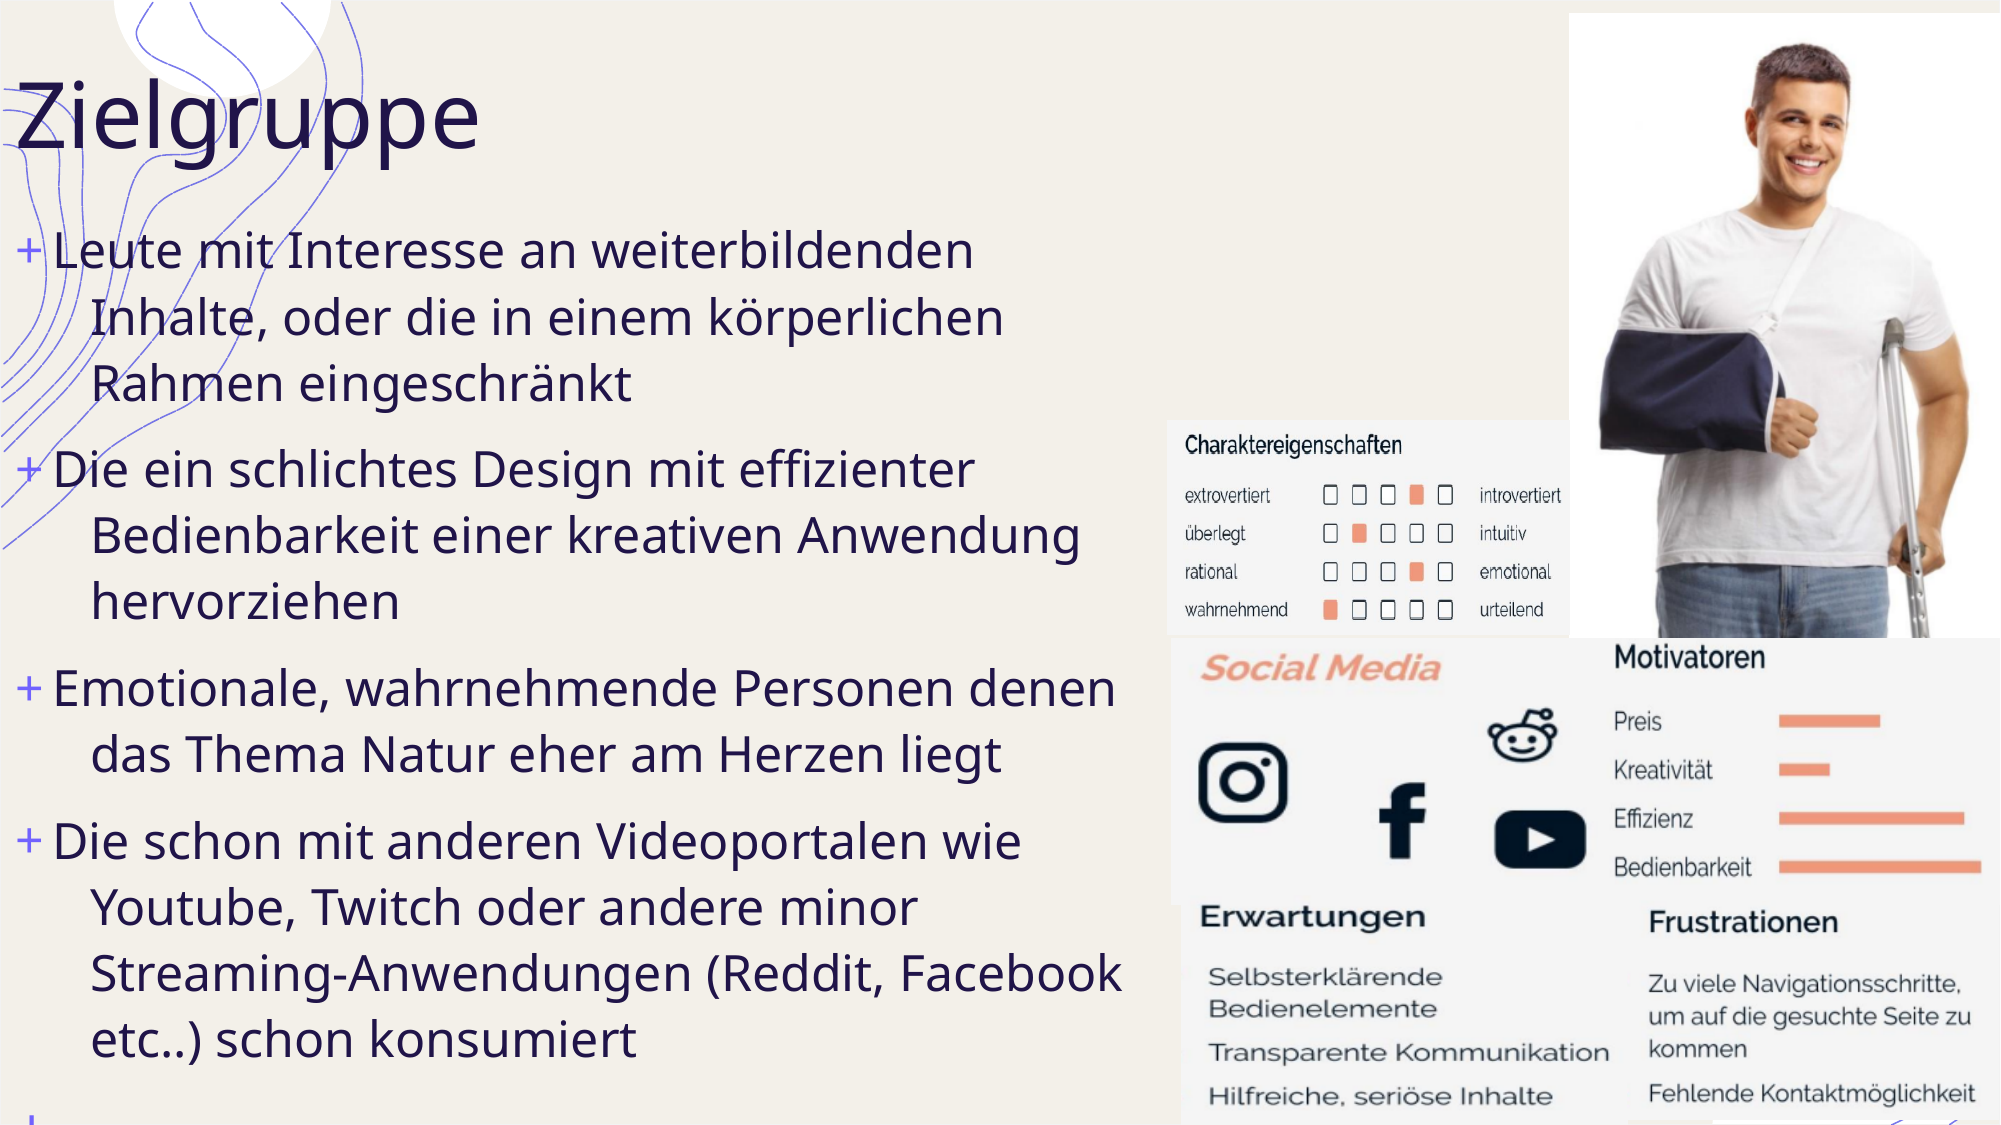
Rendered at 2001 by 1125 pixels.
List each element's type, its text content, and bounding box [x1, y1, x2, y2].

list Leute mit Interesse an weiterbildenden Inhalte, oder die in einem körperlichen Rahmen eingeschränkt Die ein schlichtes Design mit effizienter Bedienbarkeit einer kreativen Anwendung hervorziehen Emotionale, wahrnehmende Personen denen das Thema Natur eher am Herzen liegt Die schon mit anderen Videoportalen wie Youtube, Twitch oder andere minor Streaming-Anwendungen (Reddit, Facebook etc..) schon konsumiert [0, 205, 1157, 1125]
title Zielgruppe [0, 3, 1726, 221]
picture [1167, 13, 2000, 1125]
